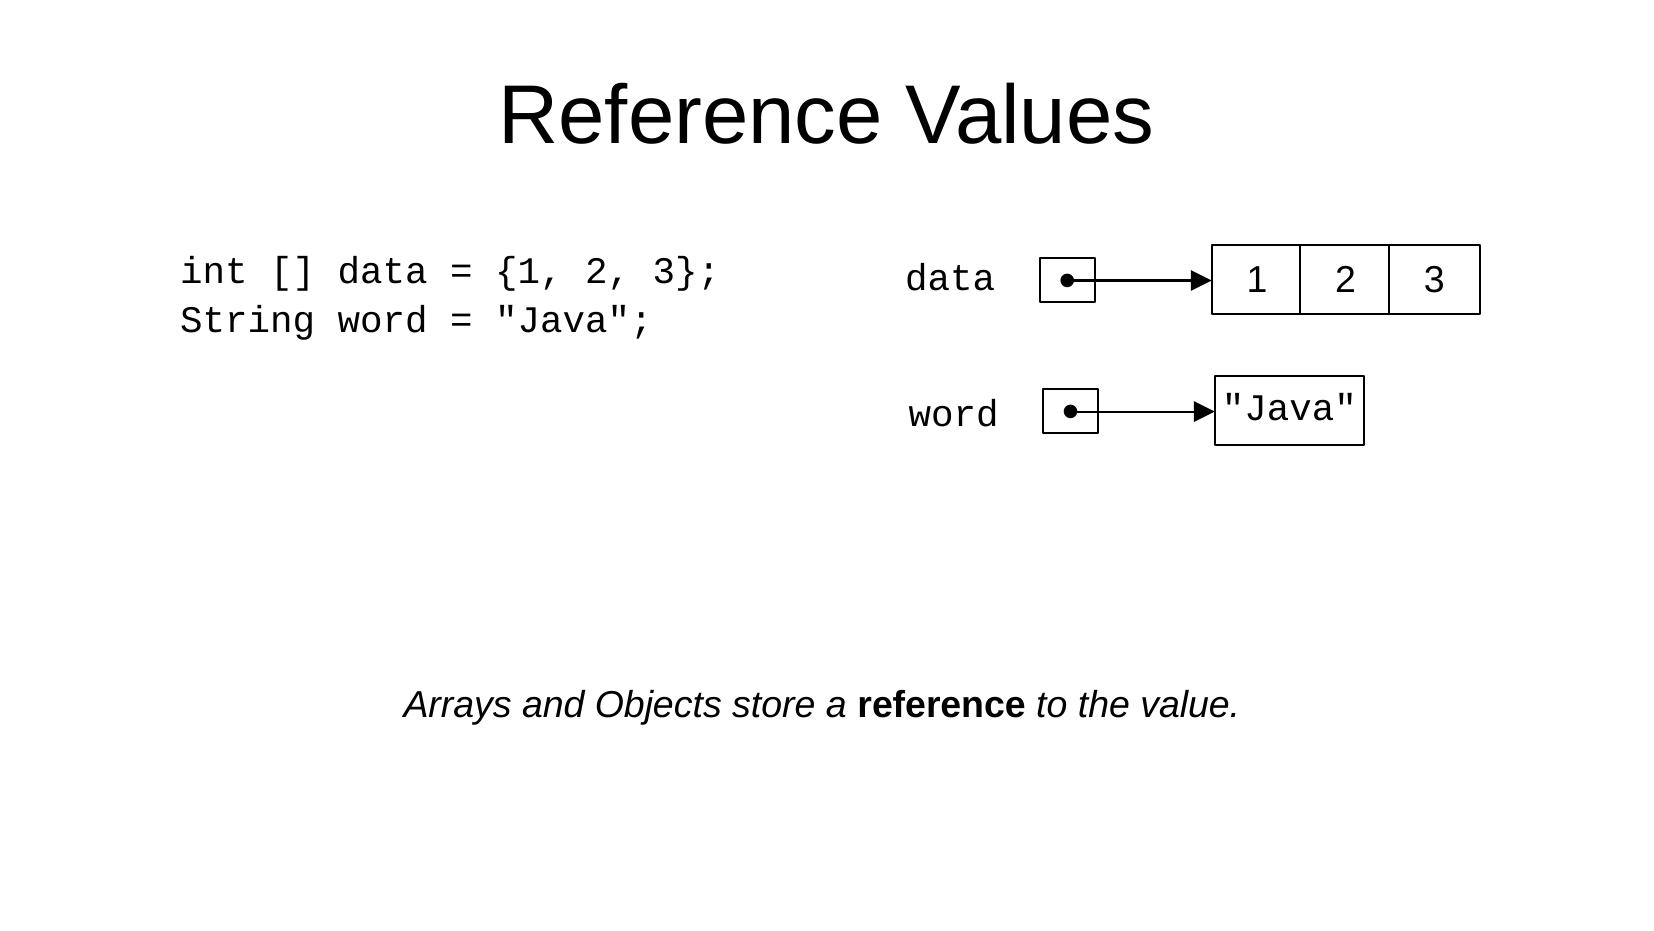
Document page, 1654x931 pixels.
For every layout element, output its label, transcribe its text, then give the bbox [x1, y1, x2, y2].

text_box "Java" [1214, 375, 1364, 445]
text_box • [1040, 257, 1096, 303]
text_box word [893, 387, 1044, 445]
text_box • [1043, 388, 1099, 434]
text_box Arrays and Objects store a reference to the value. [388, 676, 1265, 742]
text_box 3 [1388, 244, 1480, 314]
text_box int [] data = {1, 2, 3}; String word = "Java"; [165, 238, 735, 381]
text_box 2 [1300, 244, 1388, 314]
title Reference Values [82, 37, 1571, 193]
text_box 1 [1211, 244, 1300, 314]
text_box data [890, 251, 1040, 310]
